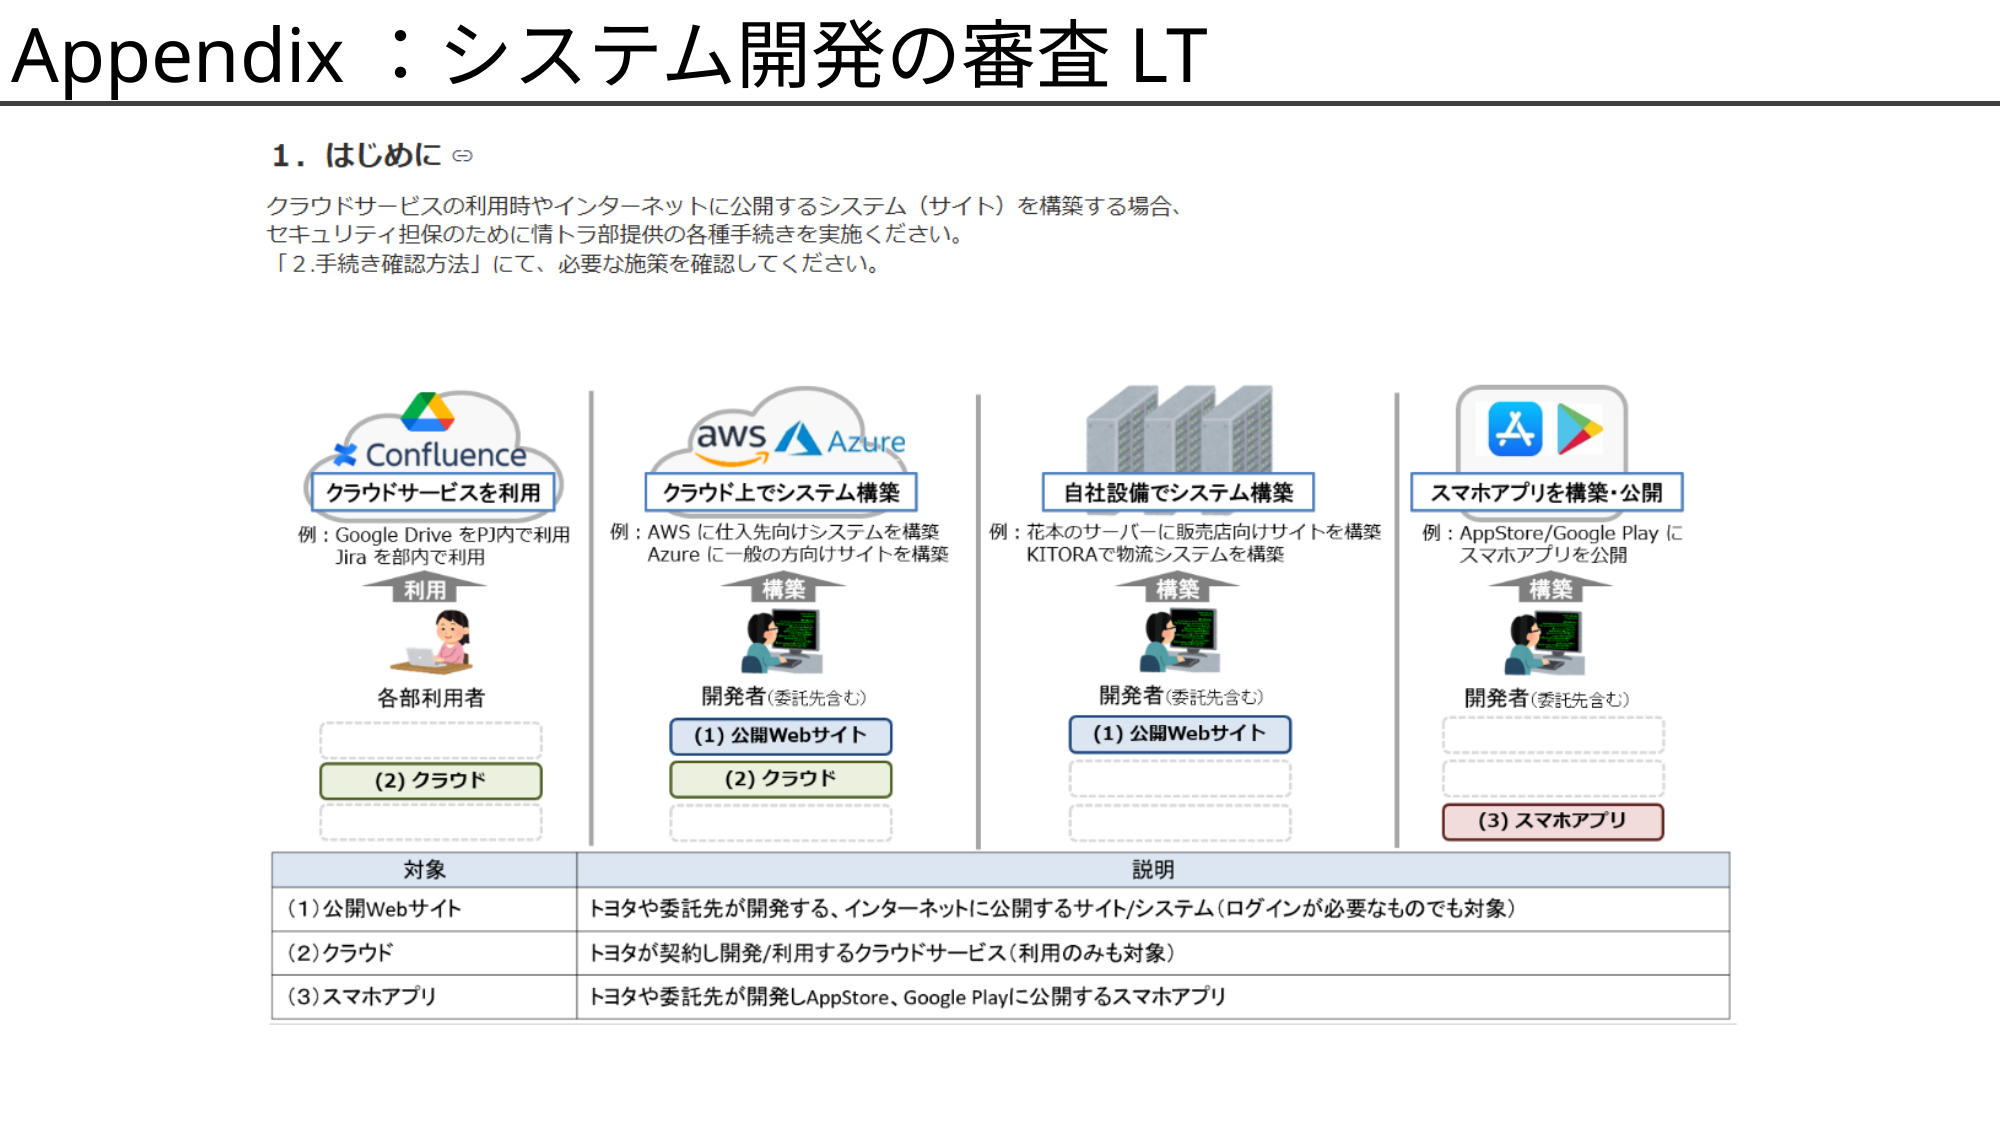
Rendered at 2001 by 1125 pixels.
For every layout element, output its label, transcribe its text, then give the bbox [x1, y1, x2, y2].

picture [252, 127, 1748, 1032]
text_box Appendix：システム開発の審査LT [0, 0, 1129, 104]
